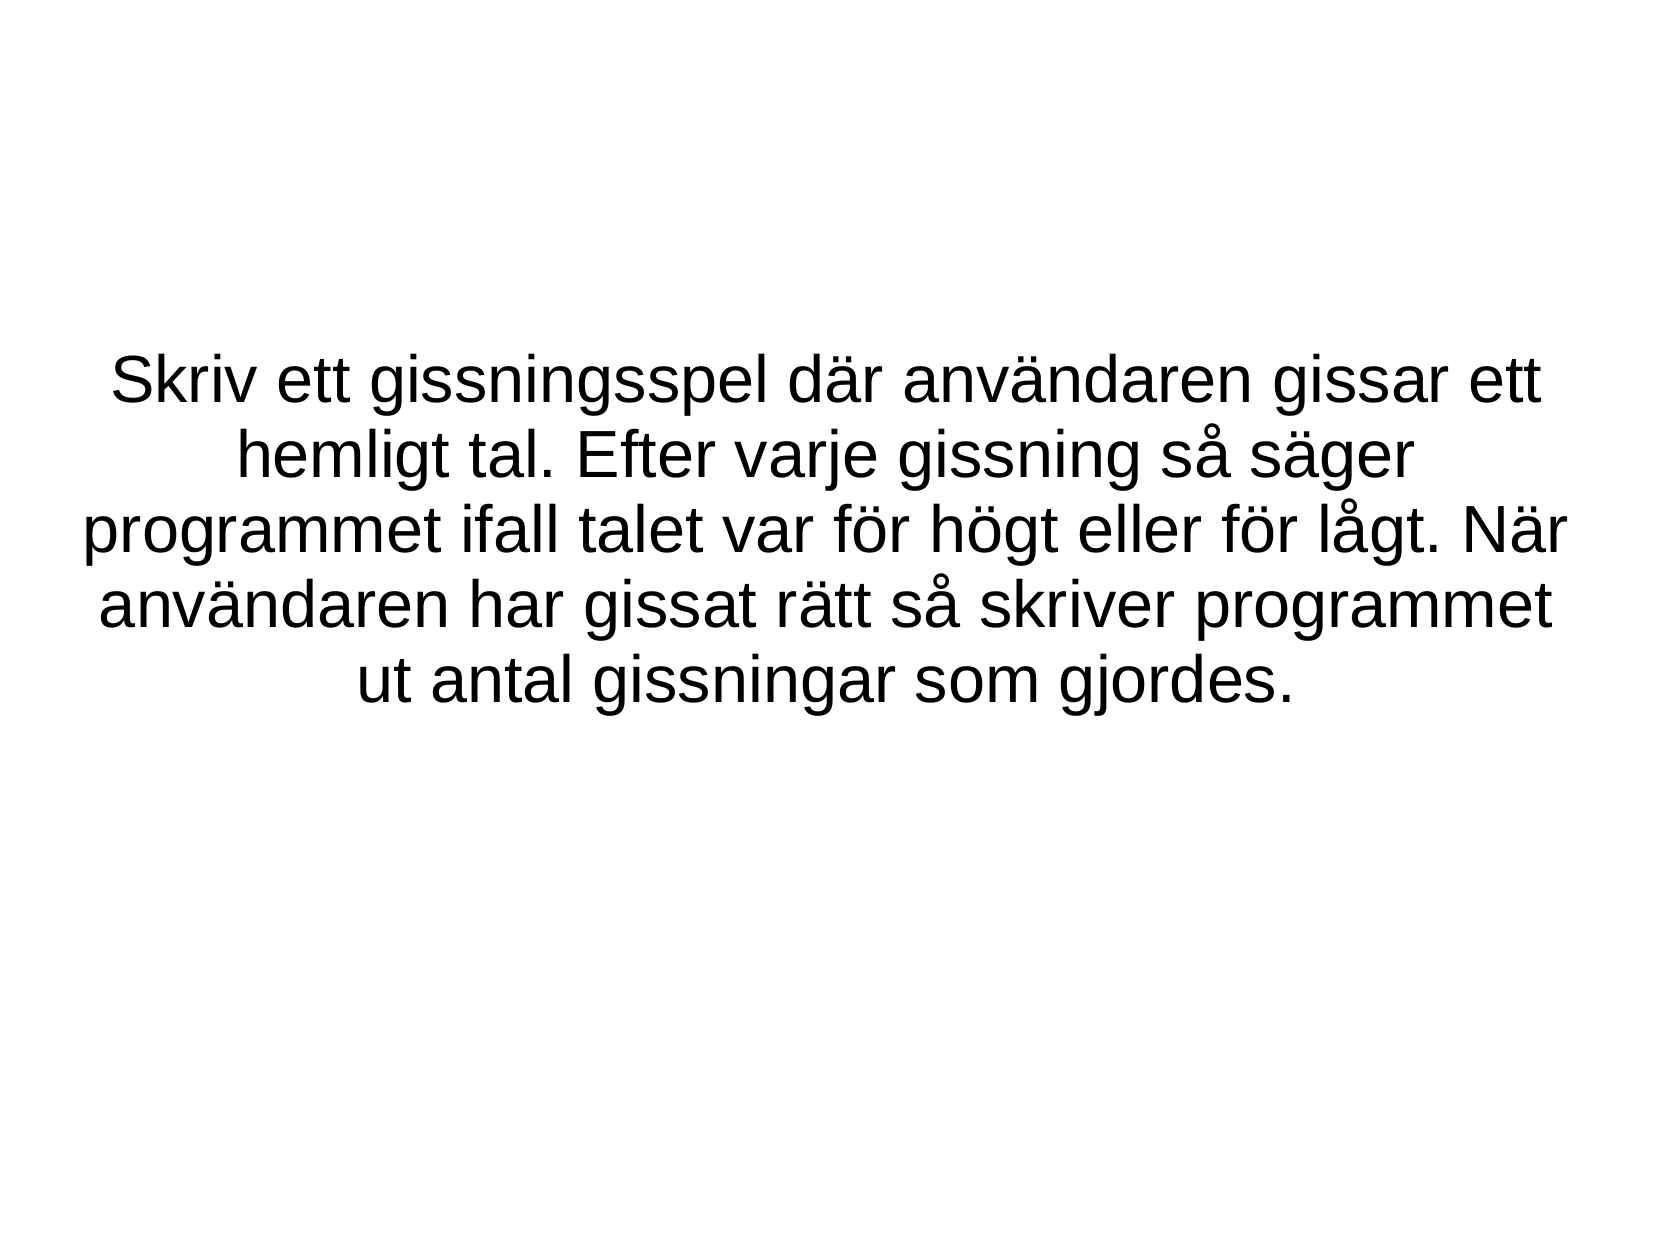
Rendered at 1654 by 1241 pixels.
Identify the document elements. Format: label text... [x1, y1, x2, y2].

subtitle Skriv ett gissningsspel där användaren gissar ett hemligt tal. Efter varje gissning så säger programmet ifall talet var för högt eller för lågt. När användaren har gissat rätt så skriver programmet ut antal gissningar som gjordes. [82, 49, 1571, 1010]
